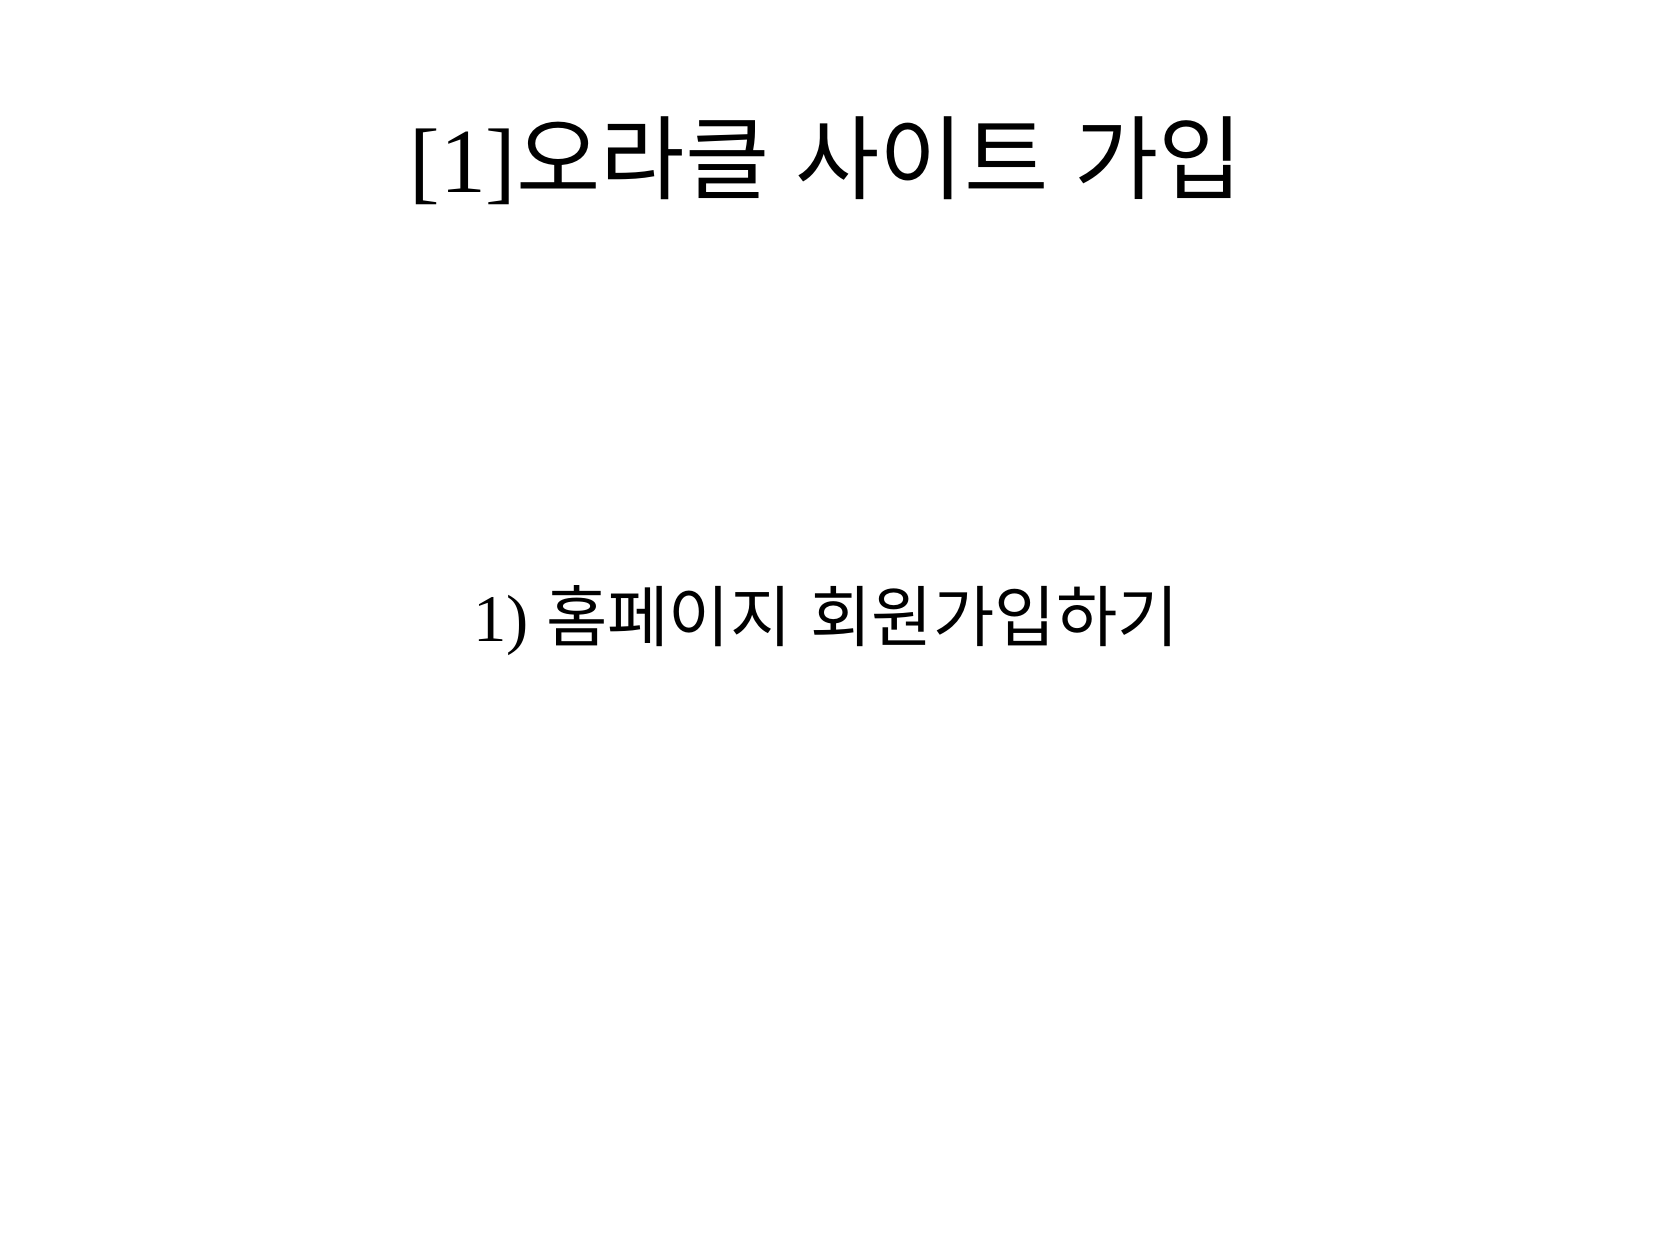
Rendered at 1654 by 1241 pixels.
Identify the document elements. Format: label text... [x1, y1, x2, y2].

subtitle 1) 홈페이지 회원가입하기 [82, 290, 1571, 1010]
title [1]오라클 사이트 가입 [82, 49, 1571, 257]
